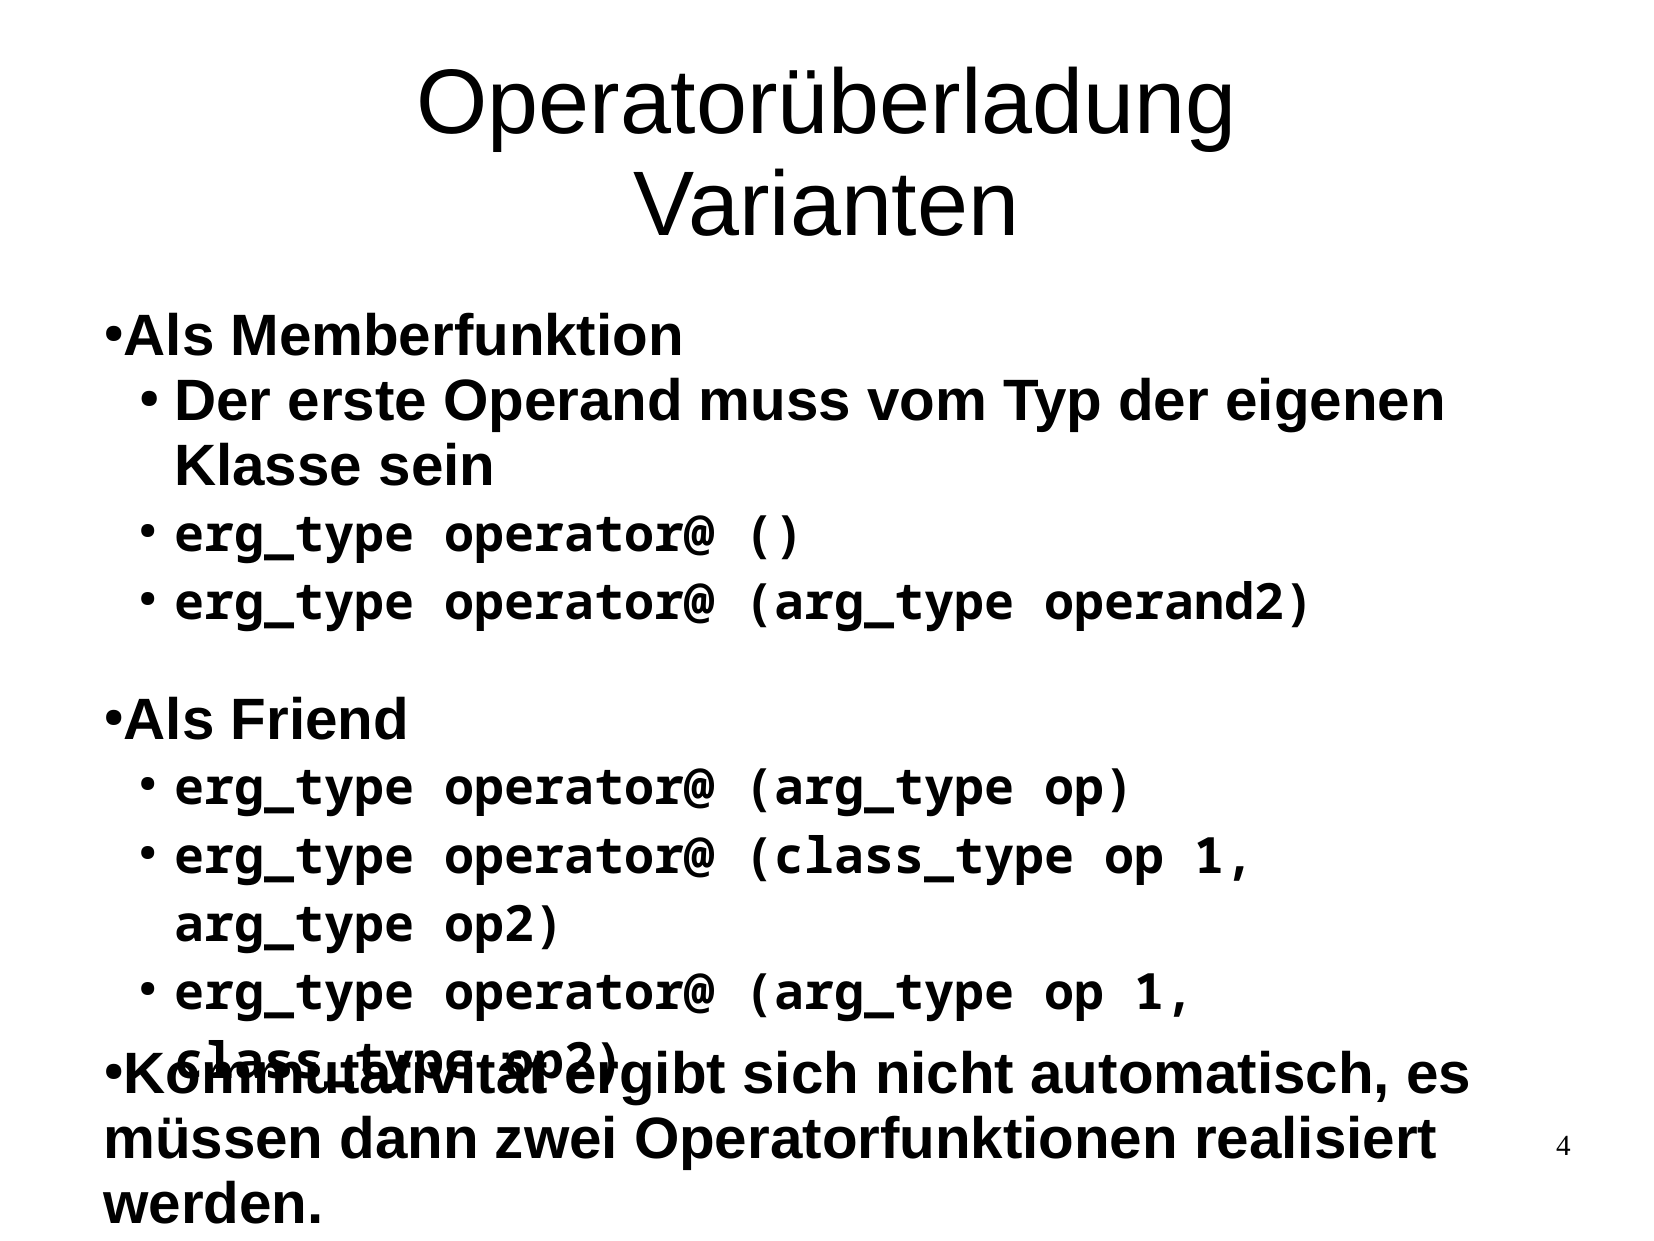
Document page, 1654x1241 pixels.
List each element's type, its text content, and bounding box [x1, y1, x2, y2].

title Operatorüberladung Varianten [82, 49, 1571, 257]
text_box Kommutativität ergibt sich nicht automatisch, es müssen dann zwei Operatorfunktionen realisiert werden. [88, 1033, 1625, 1241]
text_box Als Memberfunktion Der erste Operand muss vom Typ der eigenen Klasse sein erg_type operator@ () erg_type operator@ (arg_type operand2) [88, 295, 1536, 606]
text_box Als Friend erg_type operator@ (arg_type op) erg_type operator@ (class_type op 1, arg_type op2) erg_type operator@ (arg_type op 1, class_type op2) [88, 679, 1477, 1010]
